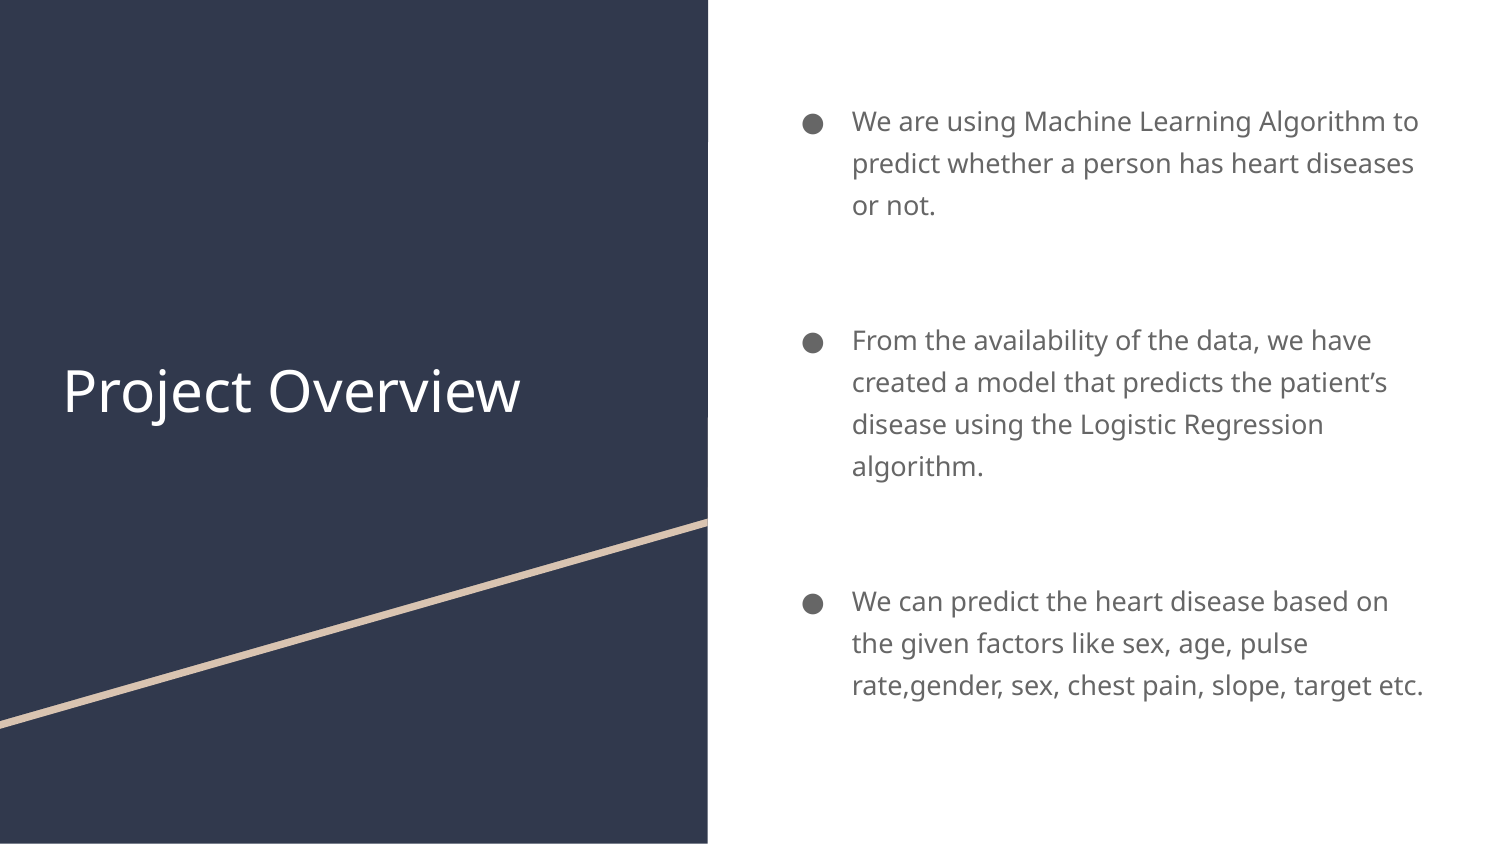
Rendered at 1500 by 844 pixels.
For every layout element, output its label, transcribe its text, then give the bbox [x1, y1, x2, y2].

list We are using Machine Learning Algorithm to predict whether a person has heart diseases or not. From the availability of the data, we have created a model that predicts the patient’s disease using the Logistic Regression algorithm. We can predict the heart disease based on the given factors like sex, age, pulse rate,gender, sex, chest pain, slope, target etc. [761, 82, 1446, 755]
title Project Overview [47, 335, 656, 747]
